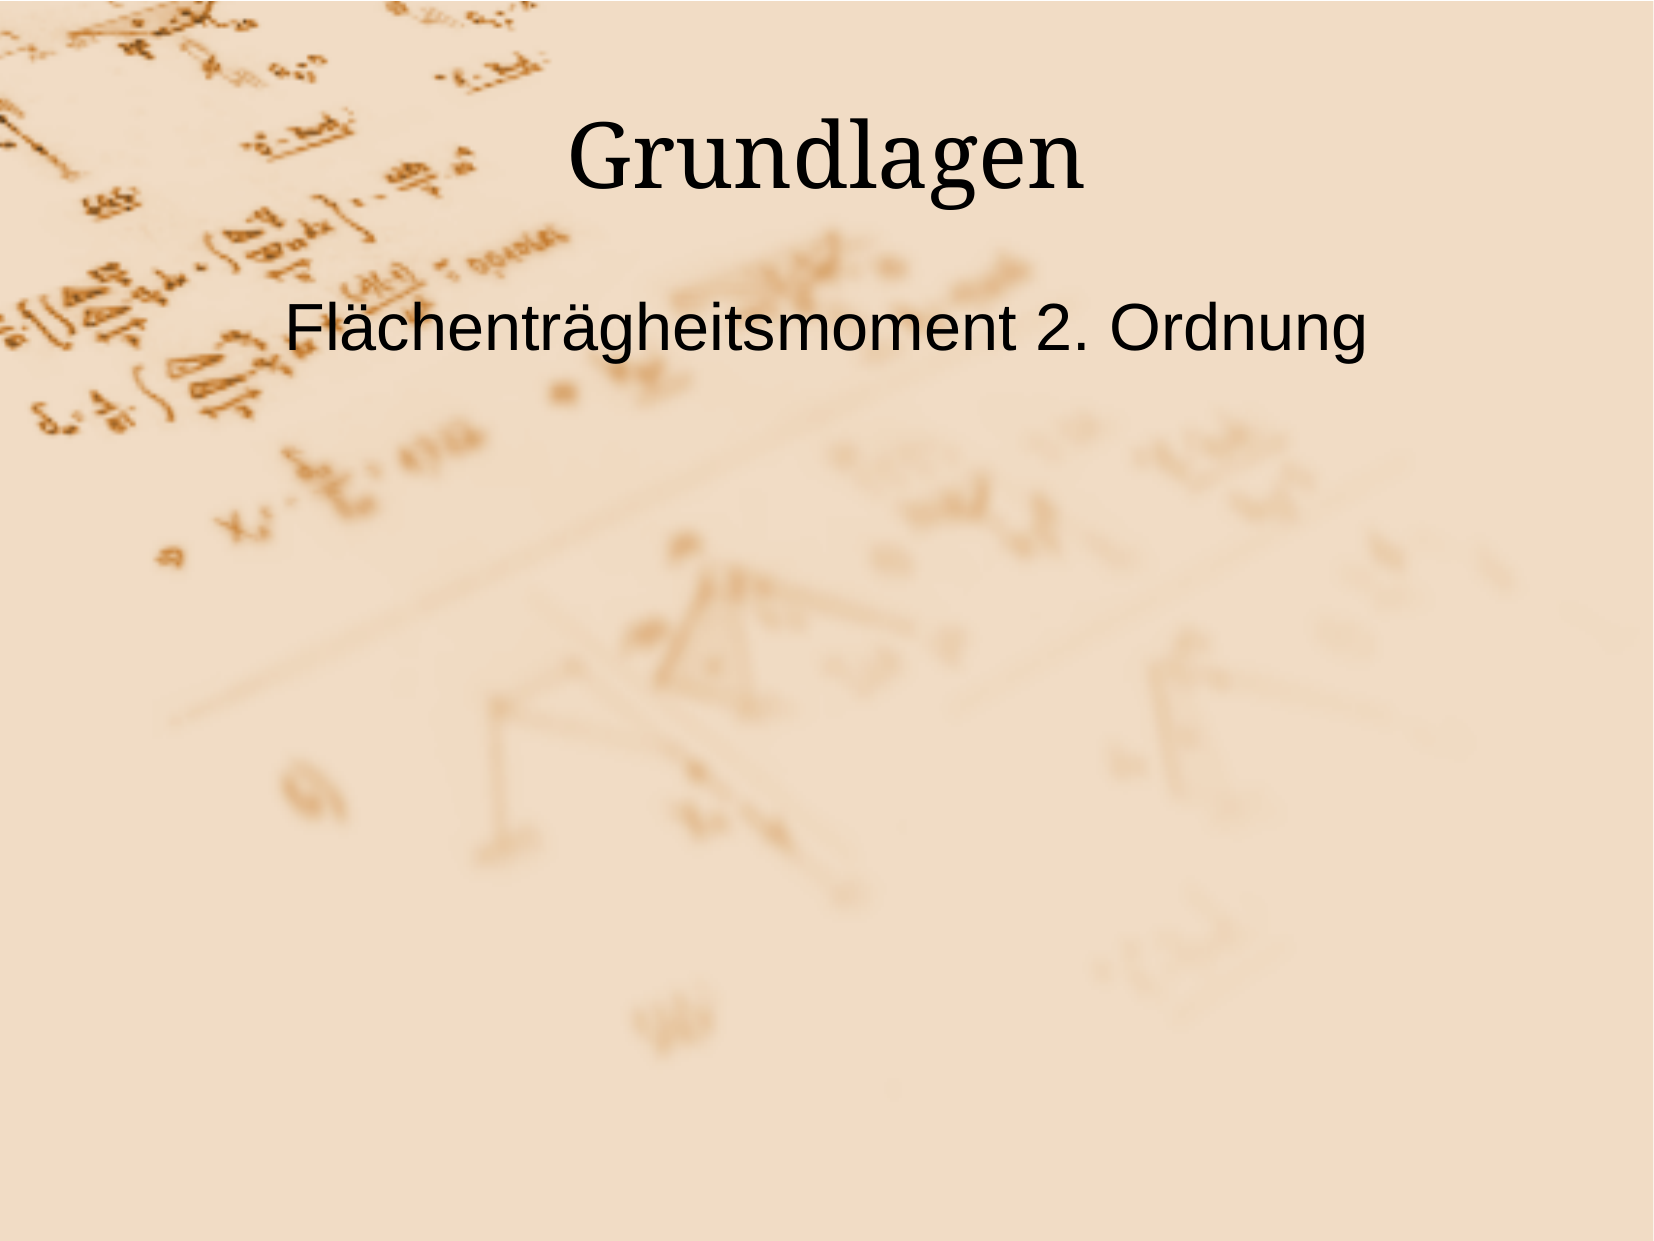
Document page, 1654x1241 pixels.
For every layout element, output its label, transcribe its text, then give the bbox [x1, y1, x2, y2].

picture [0, 1, 1654, 1241]
list Flächenträgheitsmoment 2. Ordnung [82, 290, 1571, 1109]
title Grundlagen [82, 49, 1571, 257]
